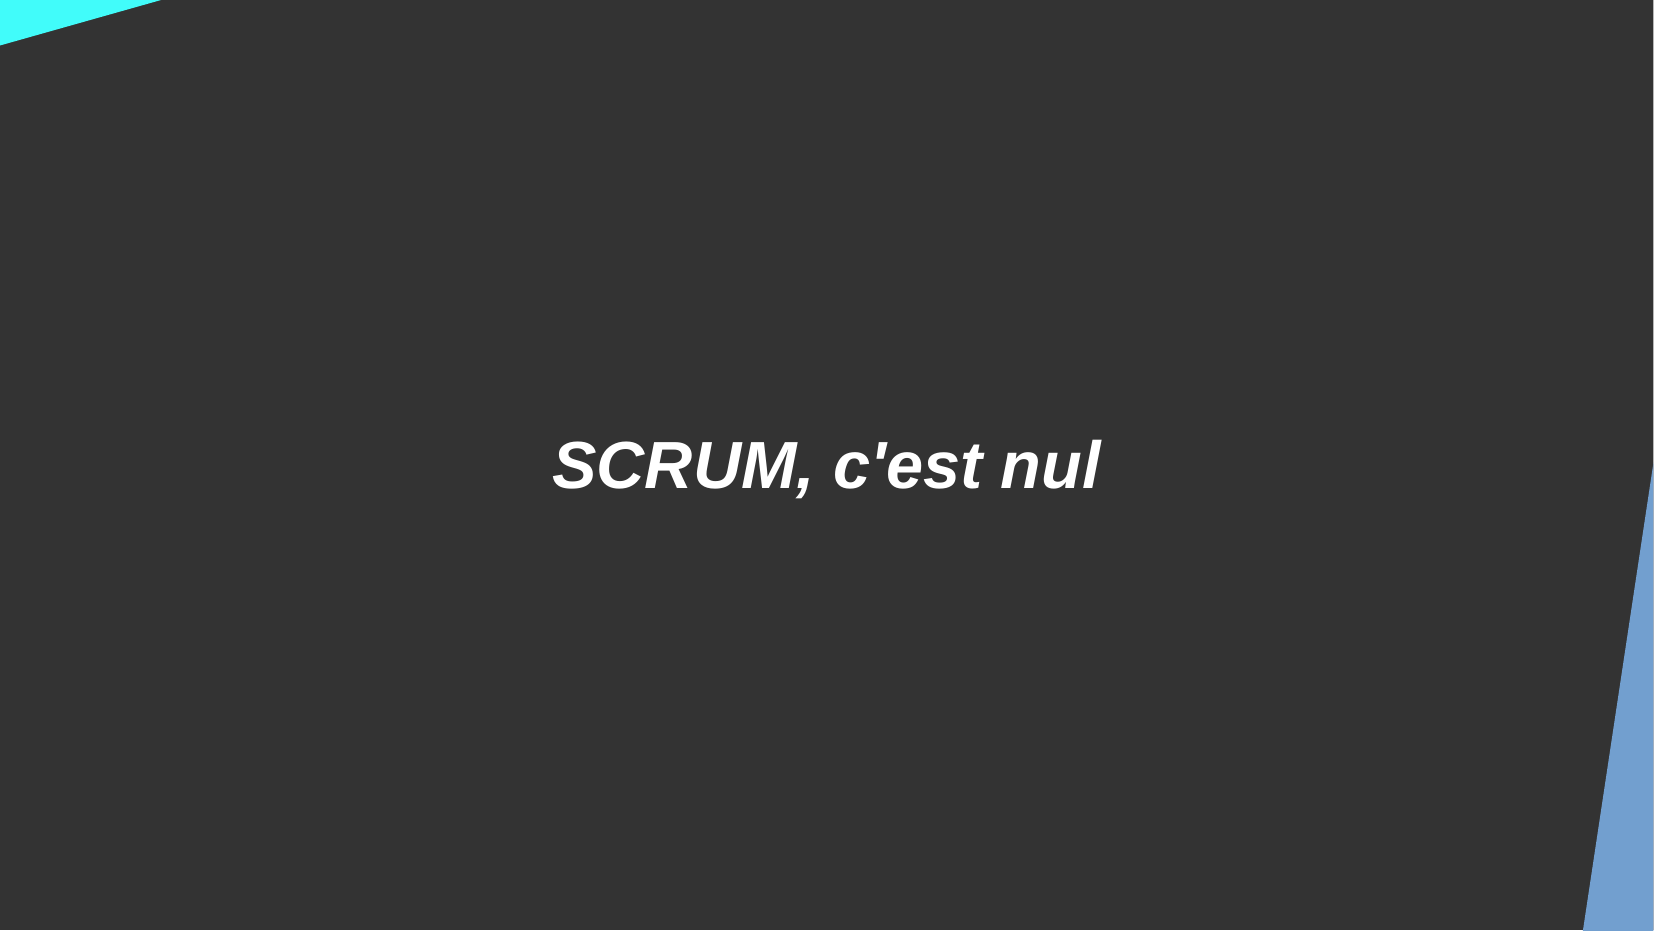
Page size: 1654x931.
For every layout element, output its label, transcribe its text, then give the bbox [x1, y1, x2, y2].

title SCRUM, c'est nul [31, 367, 1622, 563]
text_box [0, 0, 162, 46]
text_box [1582, 459, 1654, 931]
